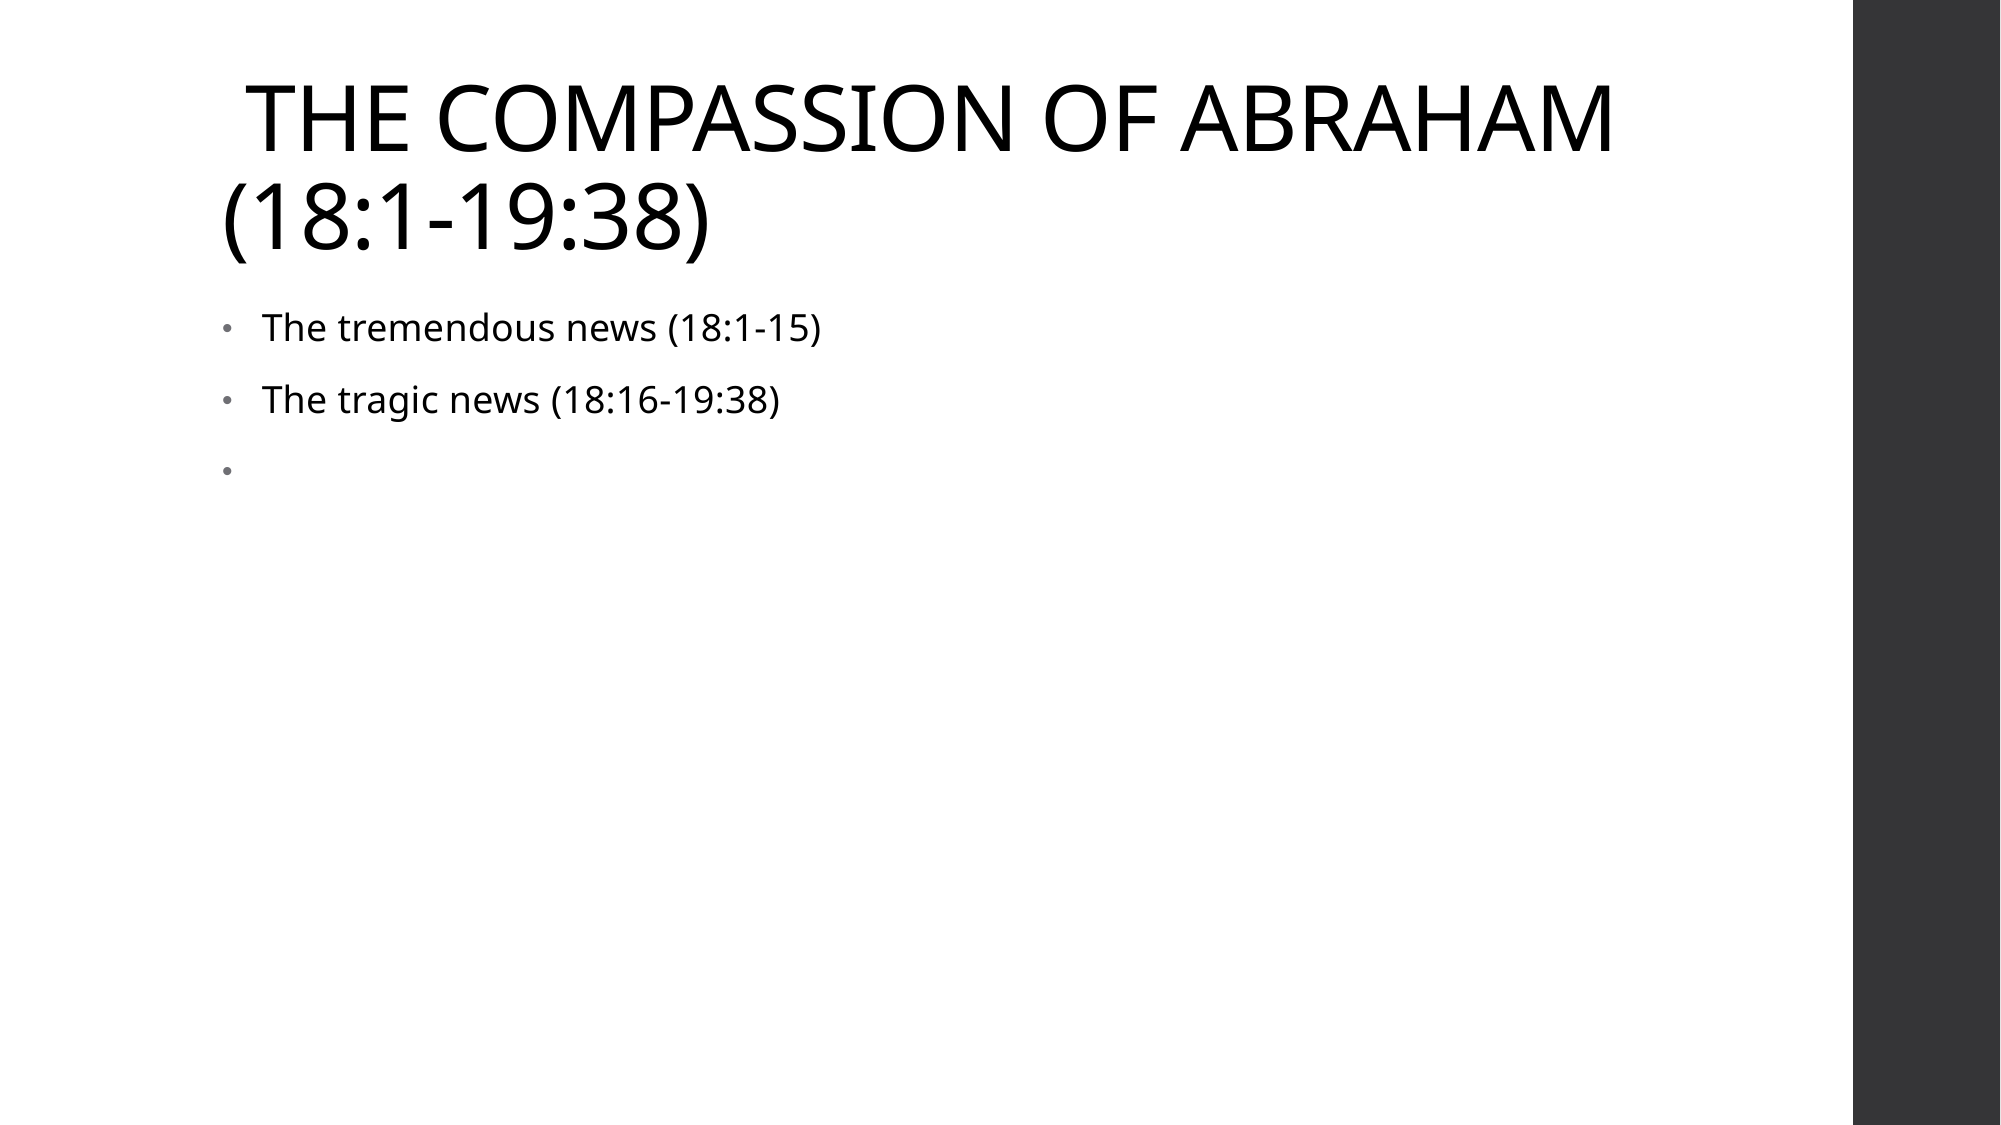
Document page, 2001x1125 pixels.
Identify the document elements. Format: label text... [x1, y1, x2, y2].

title THE COMPASSION OF ABRAHAM (18:1-19:38) [206, 60, 1797, 278]
list The tremendous news (18:1-15) The tragic news (18:16-19:38) [206, 299, 1617, 1014]
